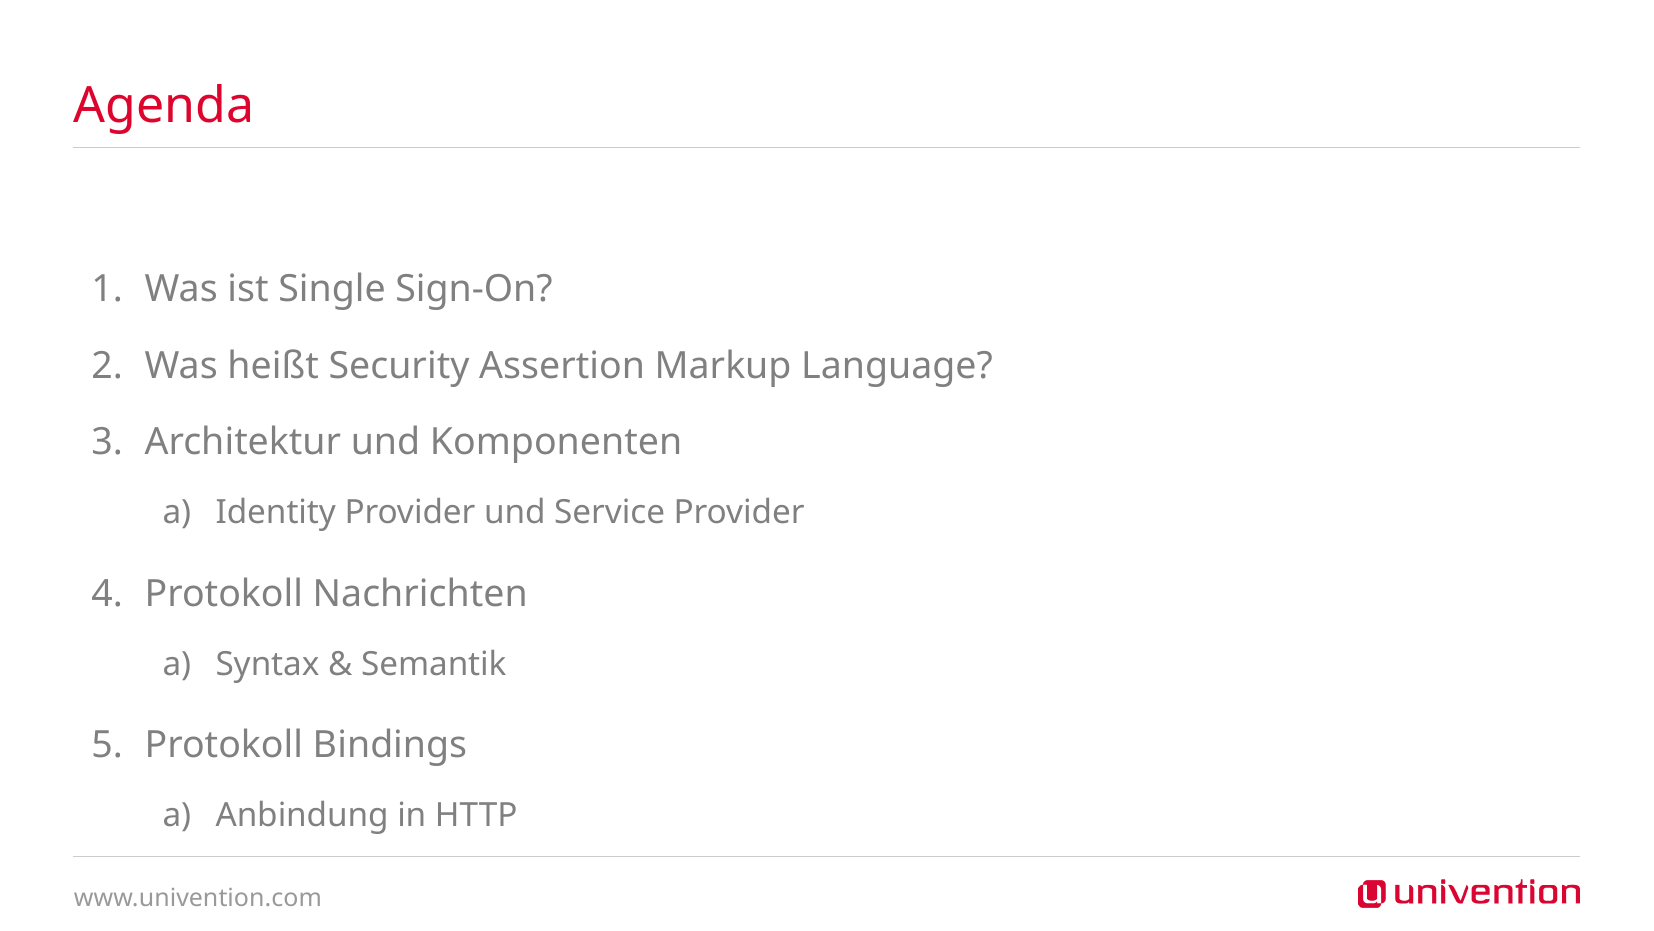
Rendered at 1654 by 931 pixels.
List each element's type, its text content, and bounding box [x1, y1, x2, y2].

list Was ist Single Sign-On? Was heißt Security Assertion Markup Language? Architektur und Komponenten Identity Provider und Service Provider Protokoll Nachrichten Syntax & Semantik Protokoll Bindings Anbindung in HTTP [73, 236, 1580, 827]
picture [1358, 879, 1580, 908]
title Agenda [73, 59, 1580, 148]
